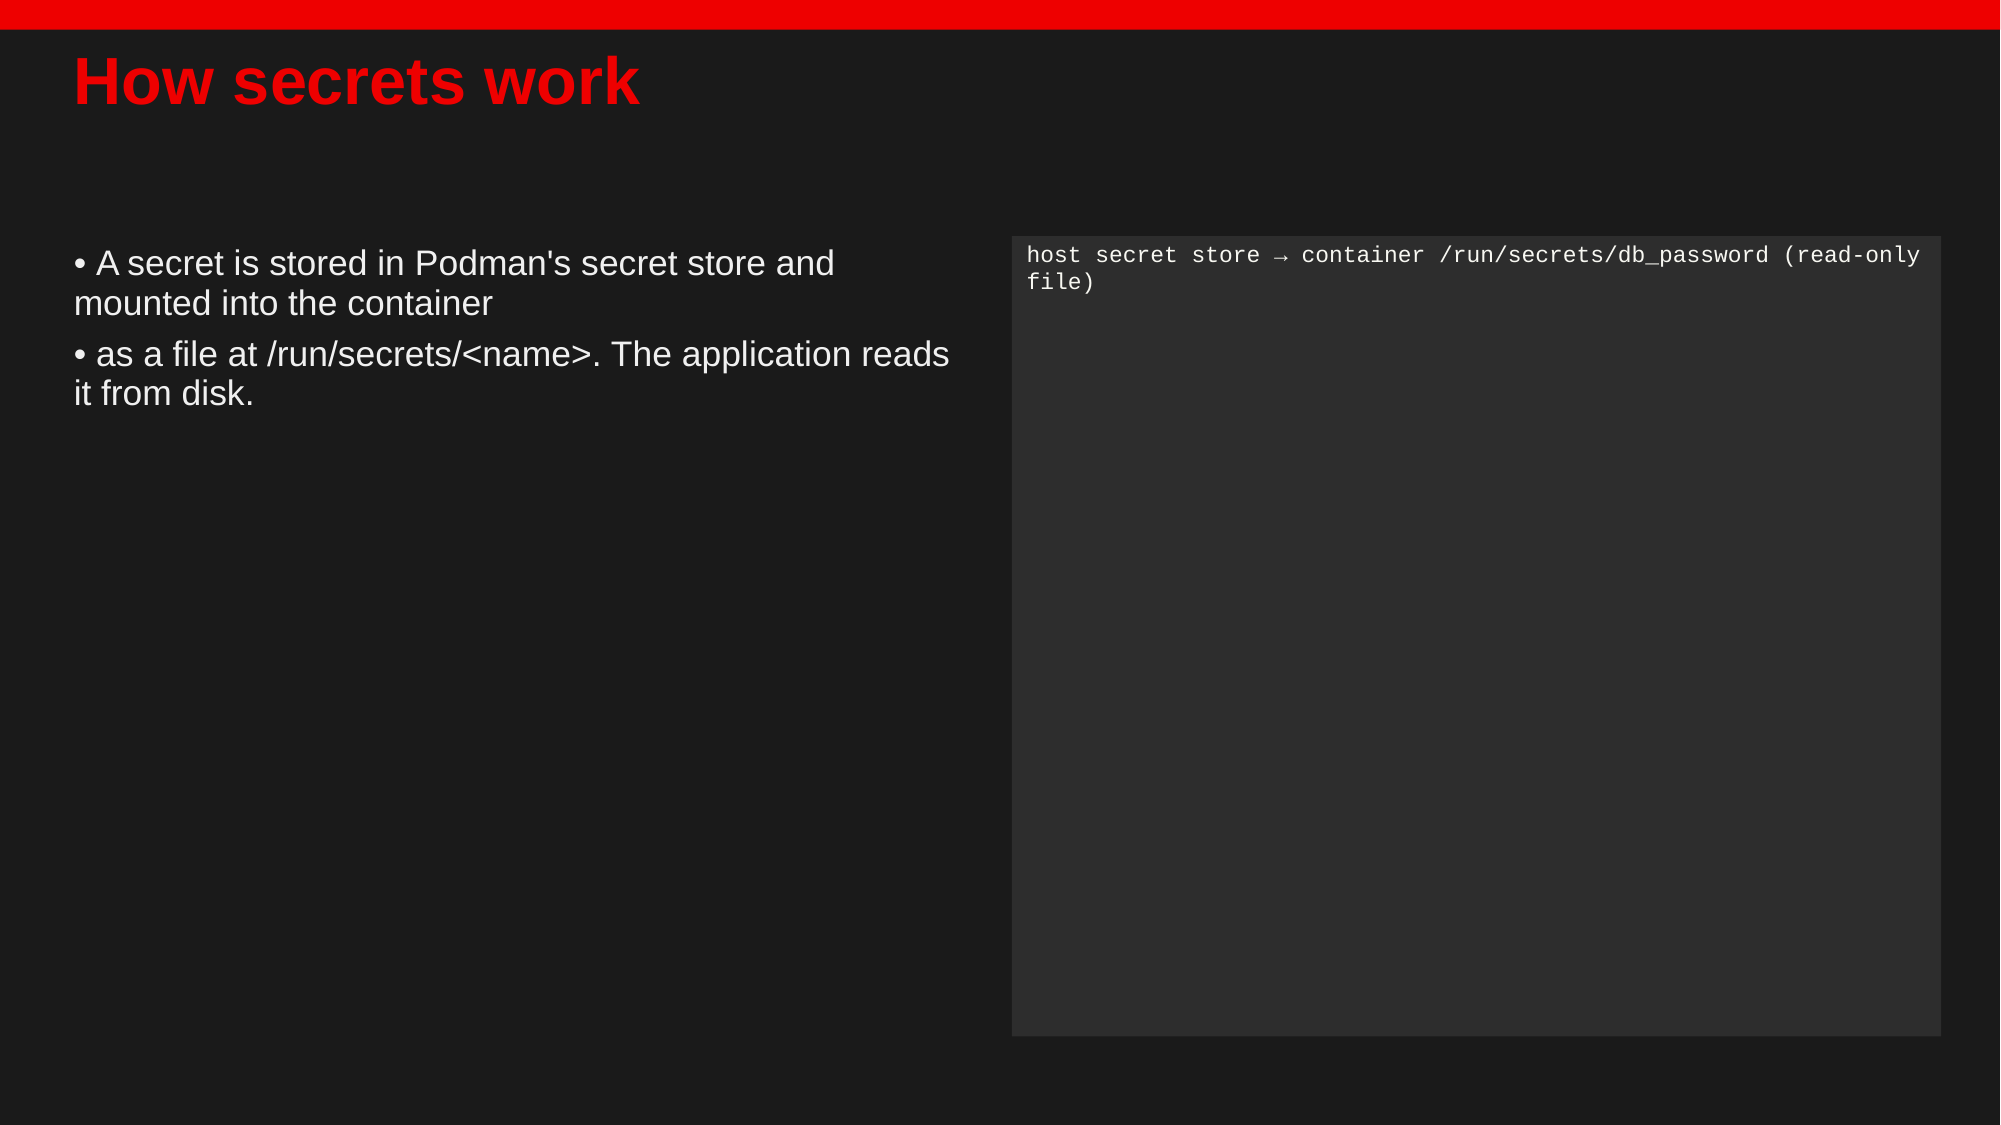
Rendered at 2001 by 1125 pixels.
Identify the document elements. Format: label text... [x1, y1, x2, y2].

text_box How secrets work [59, 36, 1942, 208]
text_box [0, 0, 2001, 30]
text_box host secret store → container /run/secrets/db_password (read-only file) [1011, 236, 1942, 1037]
text_box • A secret is stored in Podman's secret store and mounted into the container • as a file at /run/secrets/<name>. The application reads it from disk. [59, 236, 989, 1037]
